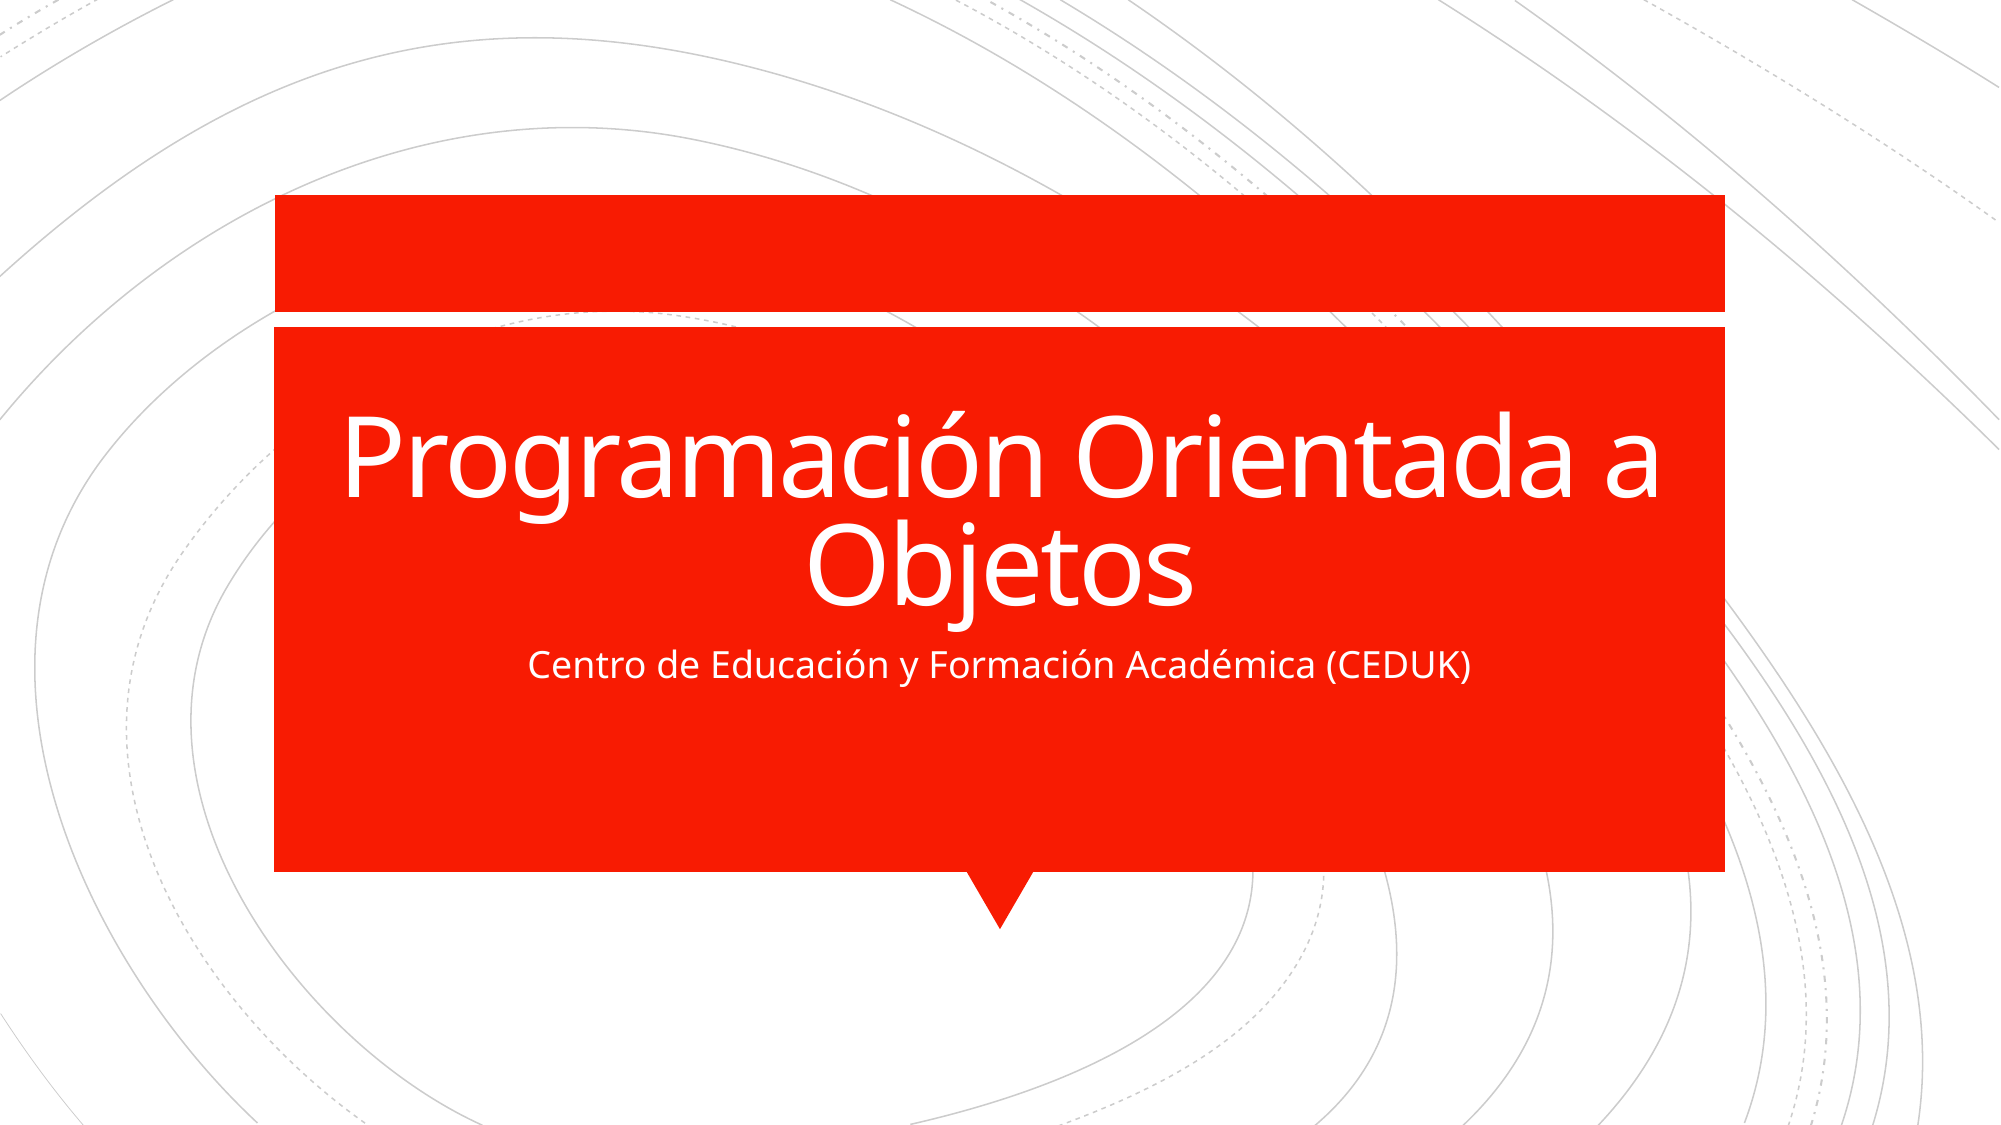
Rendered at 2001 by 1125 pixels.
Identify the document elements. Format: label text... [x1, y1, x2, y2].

subtitle Centro de Educación y Formación Académica (CEDUK) [288, 640, 1712, 858]
title Programación Orientada a Objetos [288, 340, 1713, 628]
